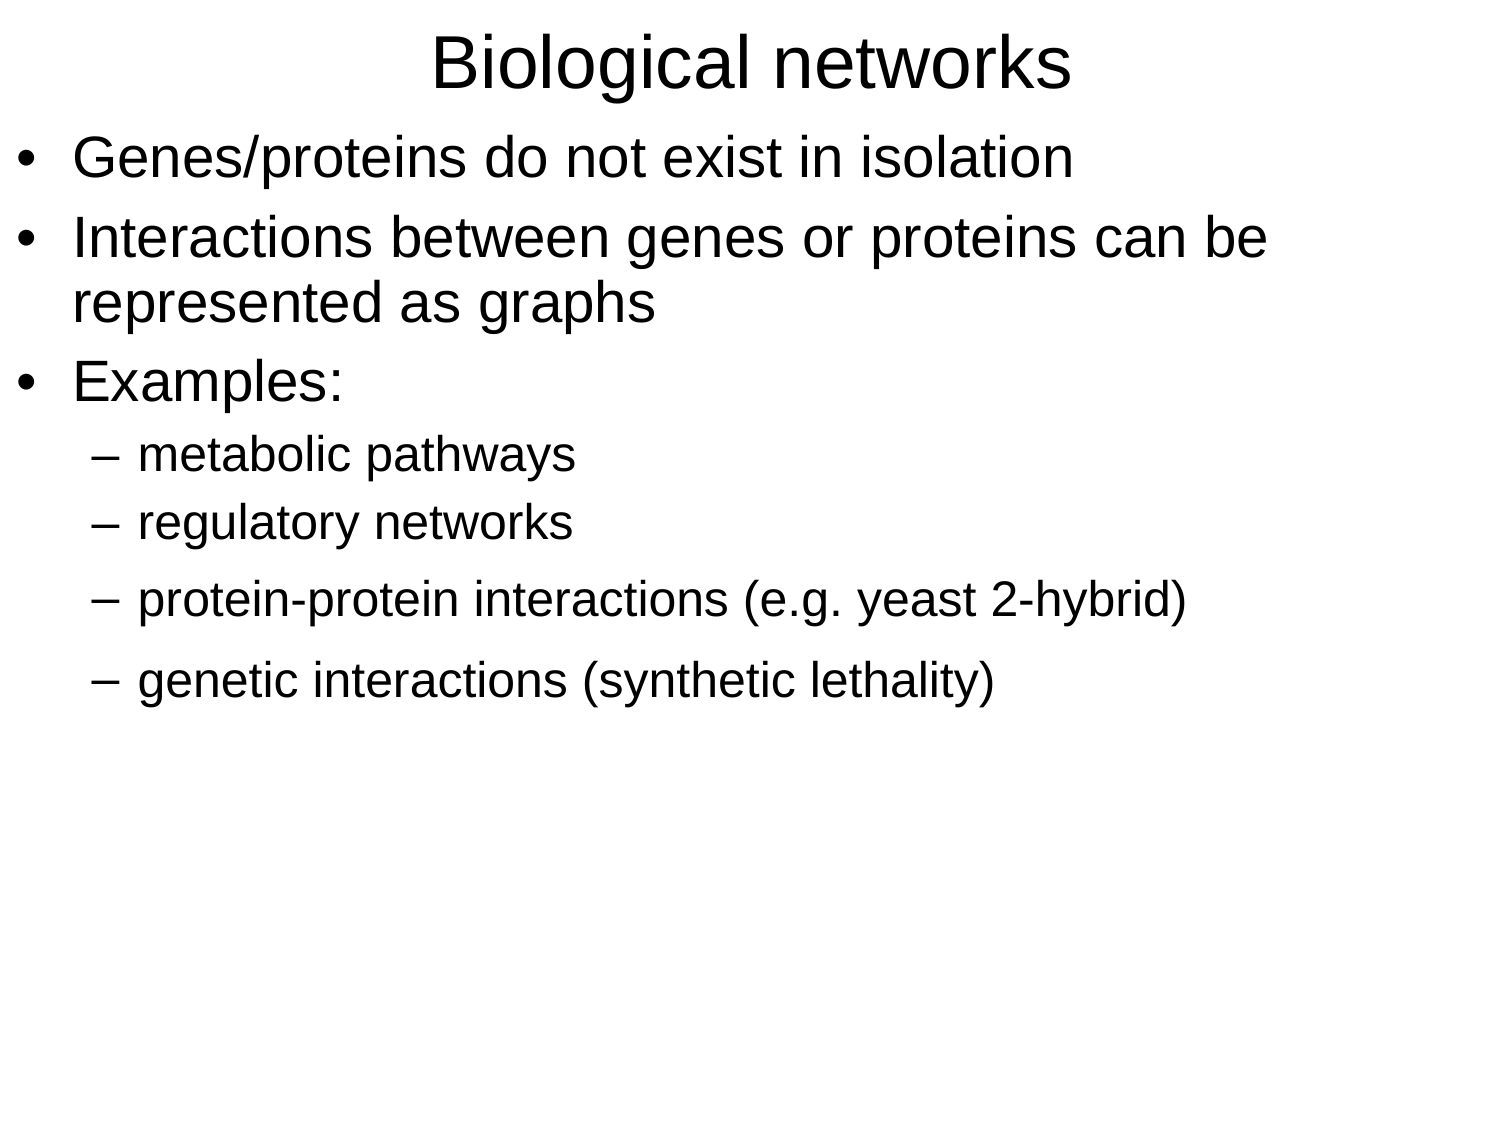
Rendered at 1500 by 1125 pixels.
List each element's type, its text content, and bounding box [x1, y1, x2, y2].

list Genes/proteins do not exist in isolation Interactions between genes or proteins can be represented as graphs Examples: metabolic pathways regulatory networks protein-protein interactions (e.g. yeast 2-hybrid)‏ genetic interactions (synthetic lethality)‏ [16, 124, 1485, 1072]
title Biological networks [19, 9, 1485, 116]
